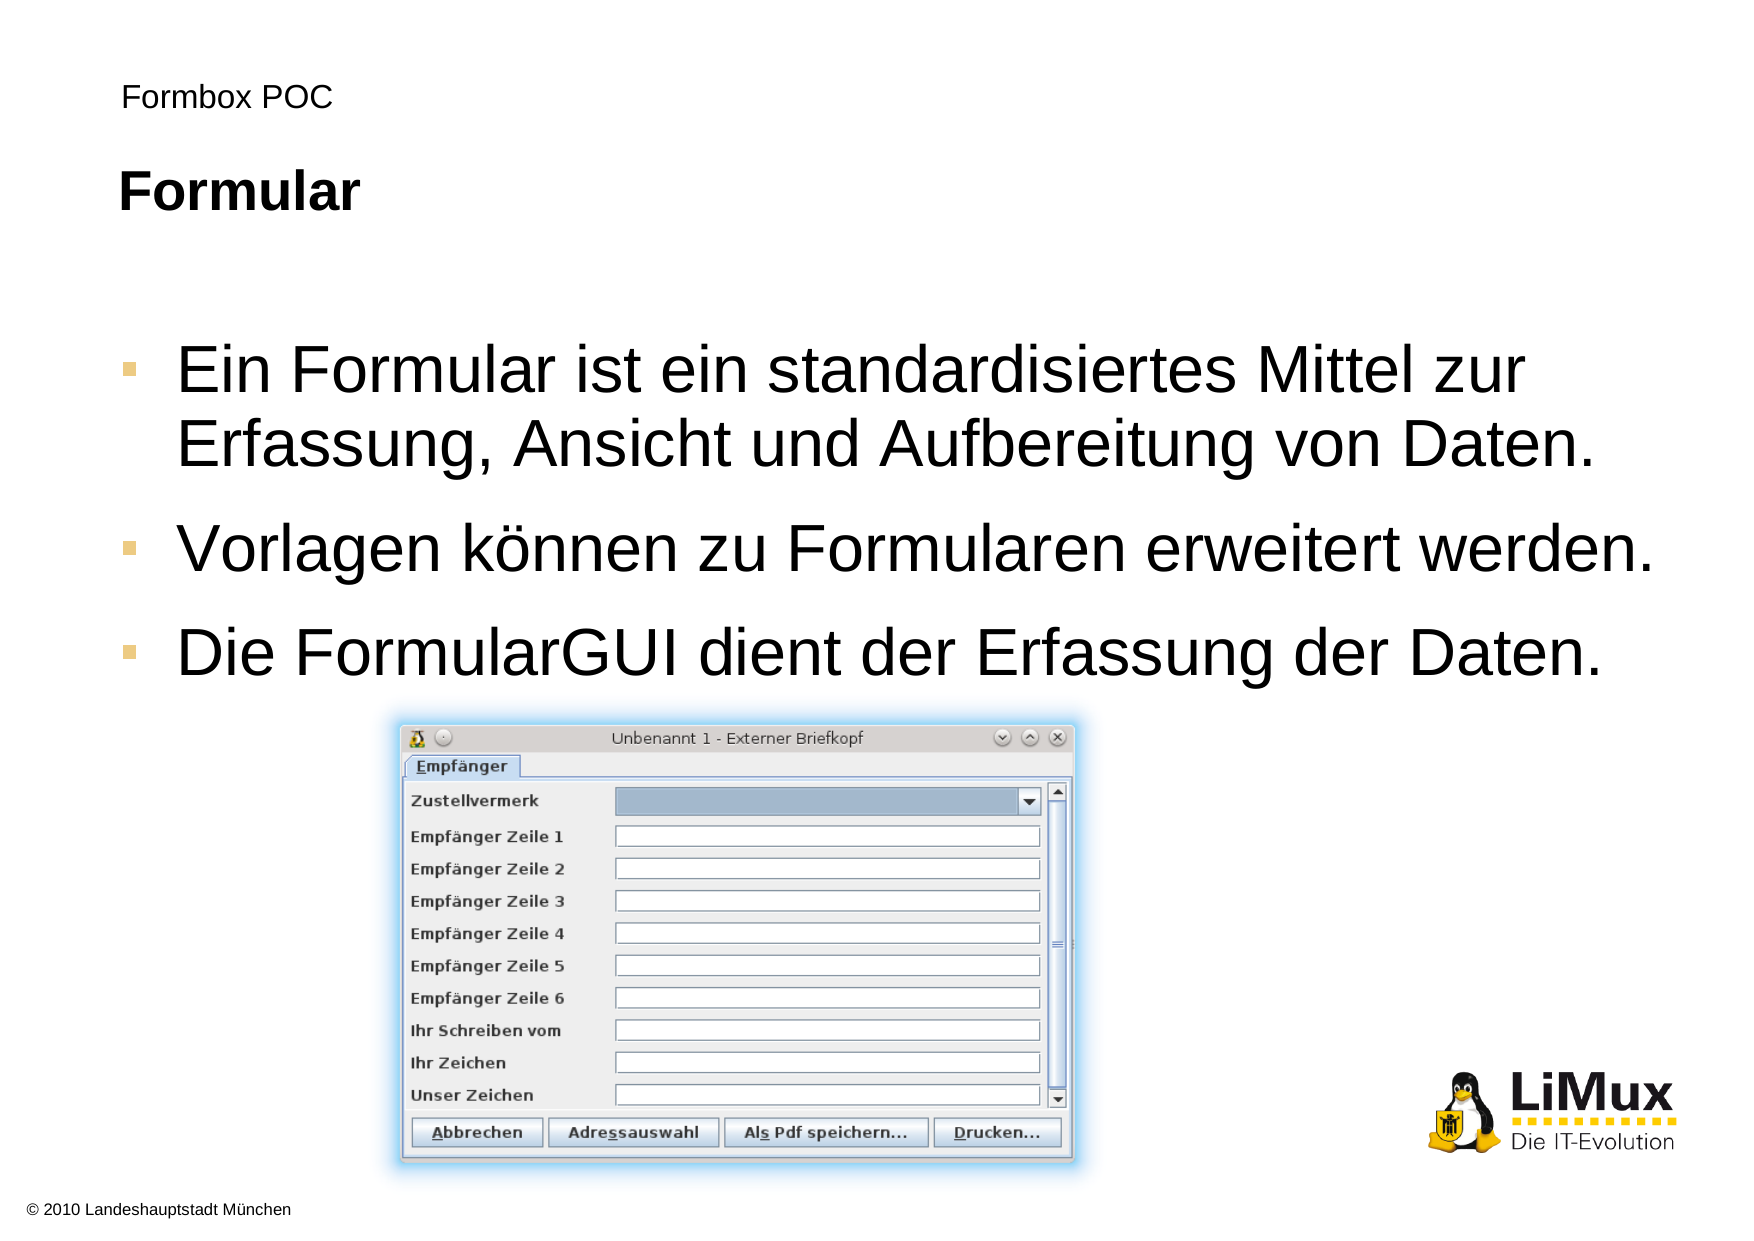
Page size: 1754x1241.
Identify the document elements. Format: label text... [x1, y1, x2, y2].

list Ein Formular ist ein standardisiertes Mittel zur Erfassung, Ansicht und Aufbereitung von Daten. Vorlagen können zu Formularen erweitert werden. Die FormularGUI dient der Erfassung der Daten. [105, 331, 1684, 1150]
title Formular [118, 159, 1697, 308]
picture [1417, 1059, 1731, 1173]
picture [352, 677, 1123, 1211]
